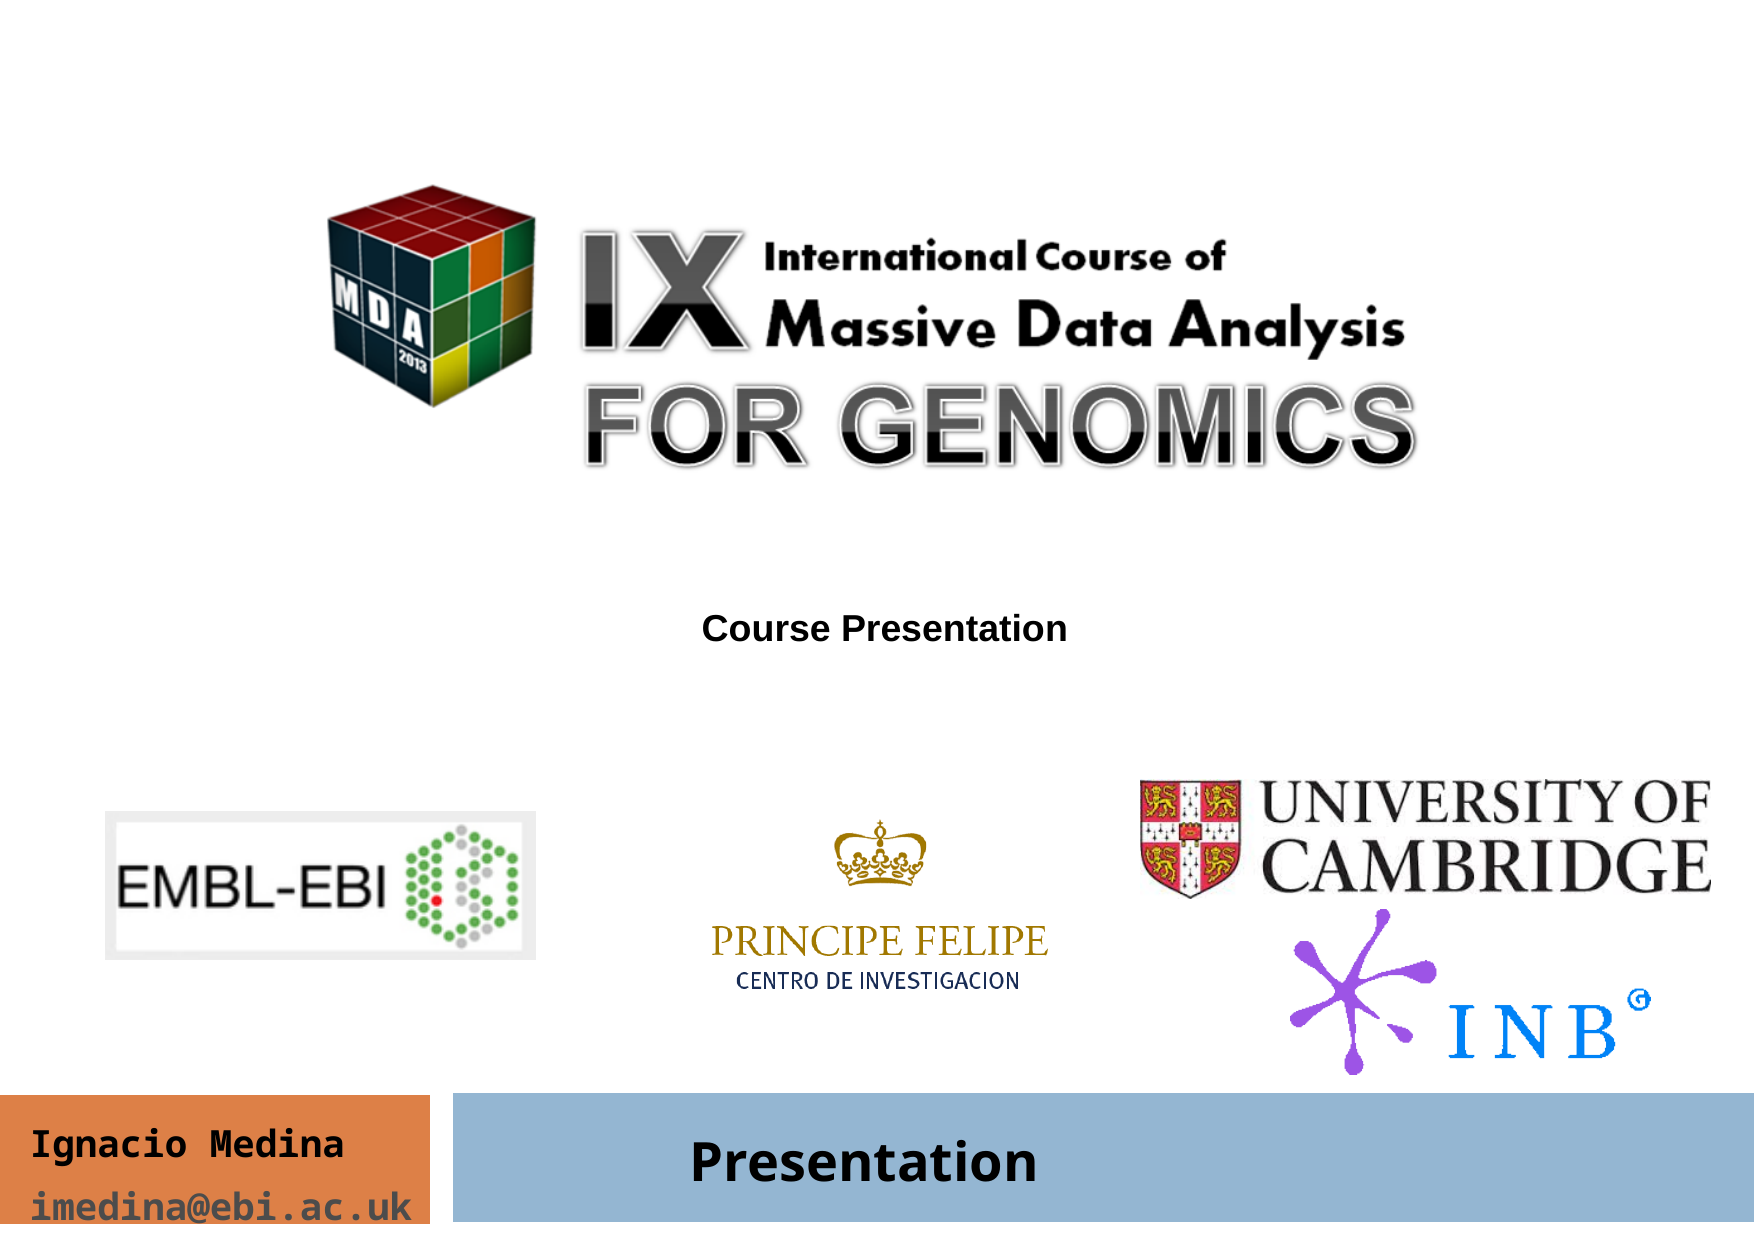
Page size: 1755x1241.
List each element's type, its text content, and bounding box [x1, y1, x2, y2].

picture [325, 171, 1429, 495]
text_box Course Presentation [480, 600, 1291, 657]
text_box Ignacio Medina imedina@ebi.ac.uk [15, 1110, 436, 1224]
picture [709, 819, 1051, 991]
picture [105, 811, 536, 961]
text_box Presentation [675, 1116, 1726, 1195]
picture [1140, 779, 1711, 899]
picture [1290, 909, 1651, 1076]
